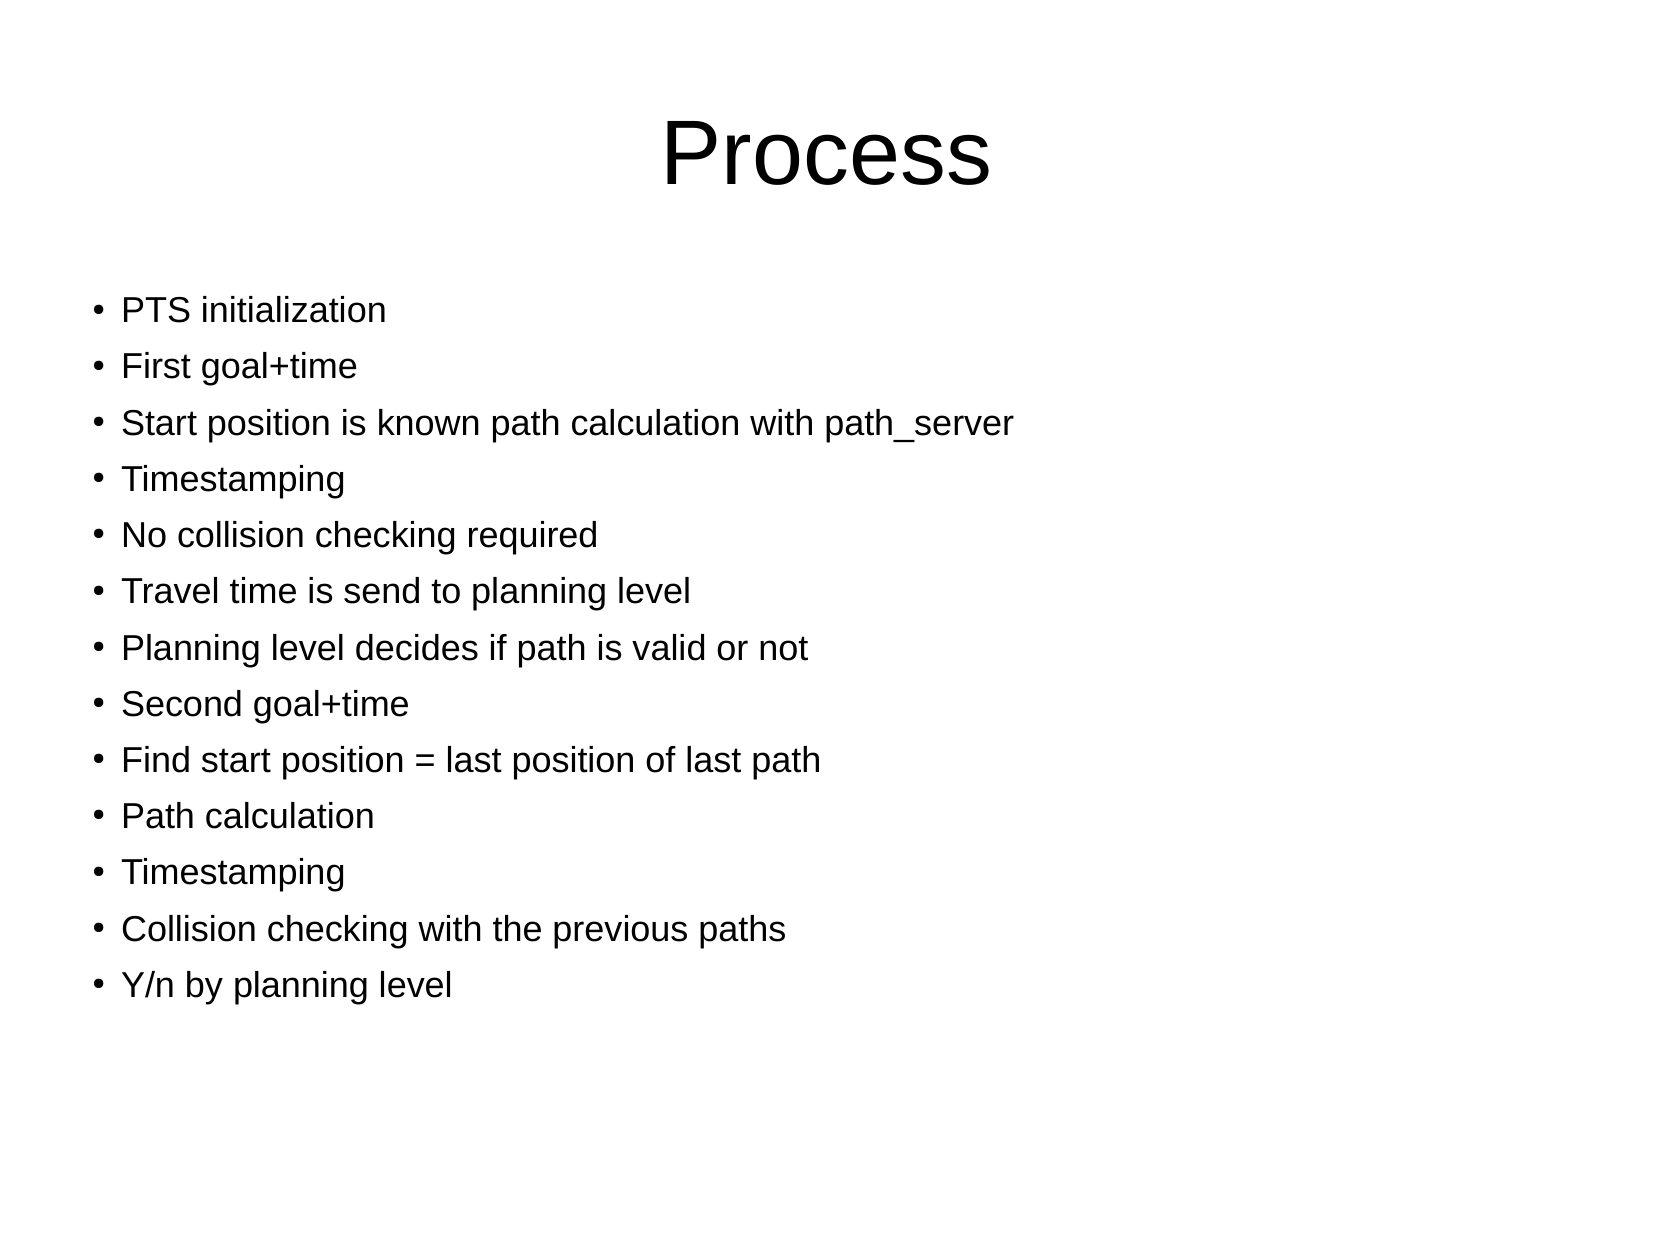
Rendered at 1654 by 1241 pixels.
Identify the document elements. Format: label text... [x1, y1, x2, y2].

list PTS initialization First goal+time Start position is known path calculation with path_server Timestamping No collision checking required Travel time is send to planning level Planning level decides if path is valid or not Second goal+time Find start position = last position of last path Path calculation Timestamping Collision checking with the previous paths Y/n by planning level [82, 290, 1571, 1010]
title Process [82, 49, 1571, 257]
